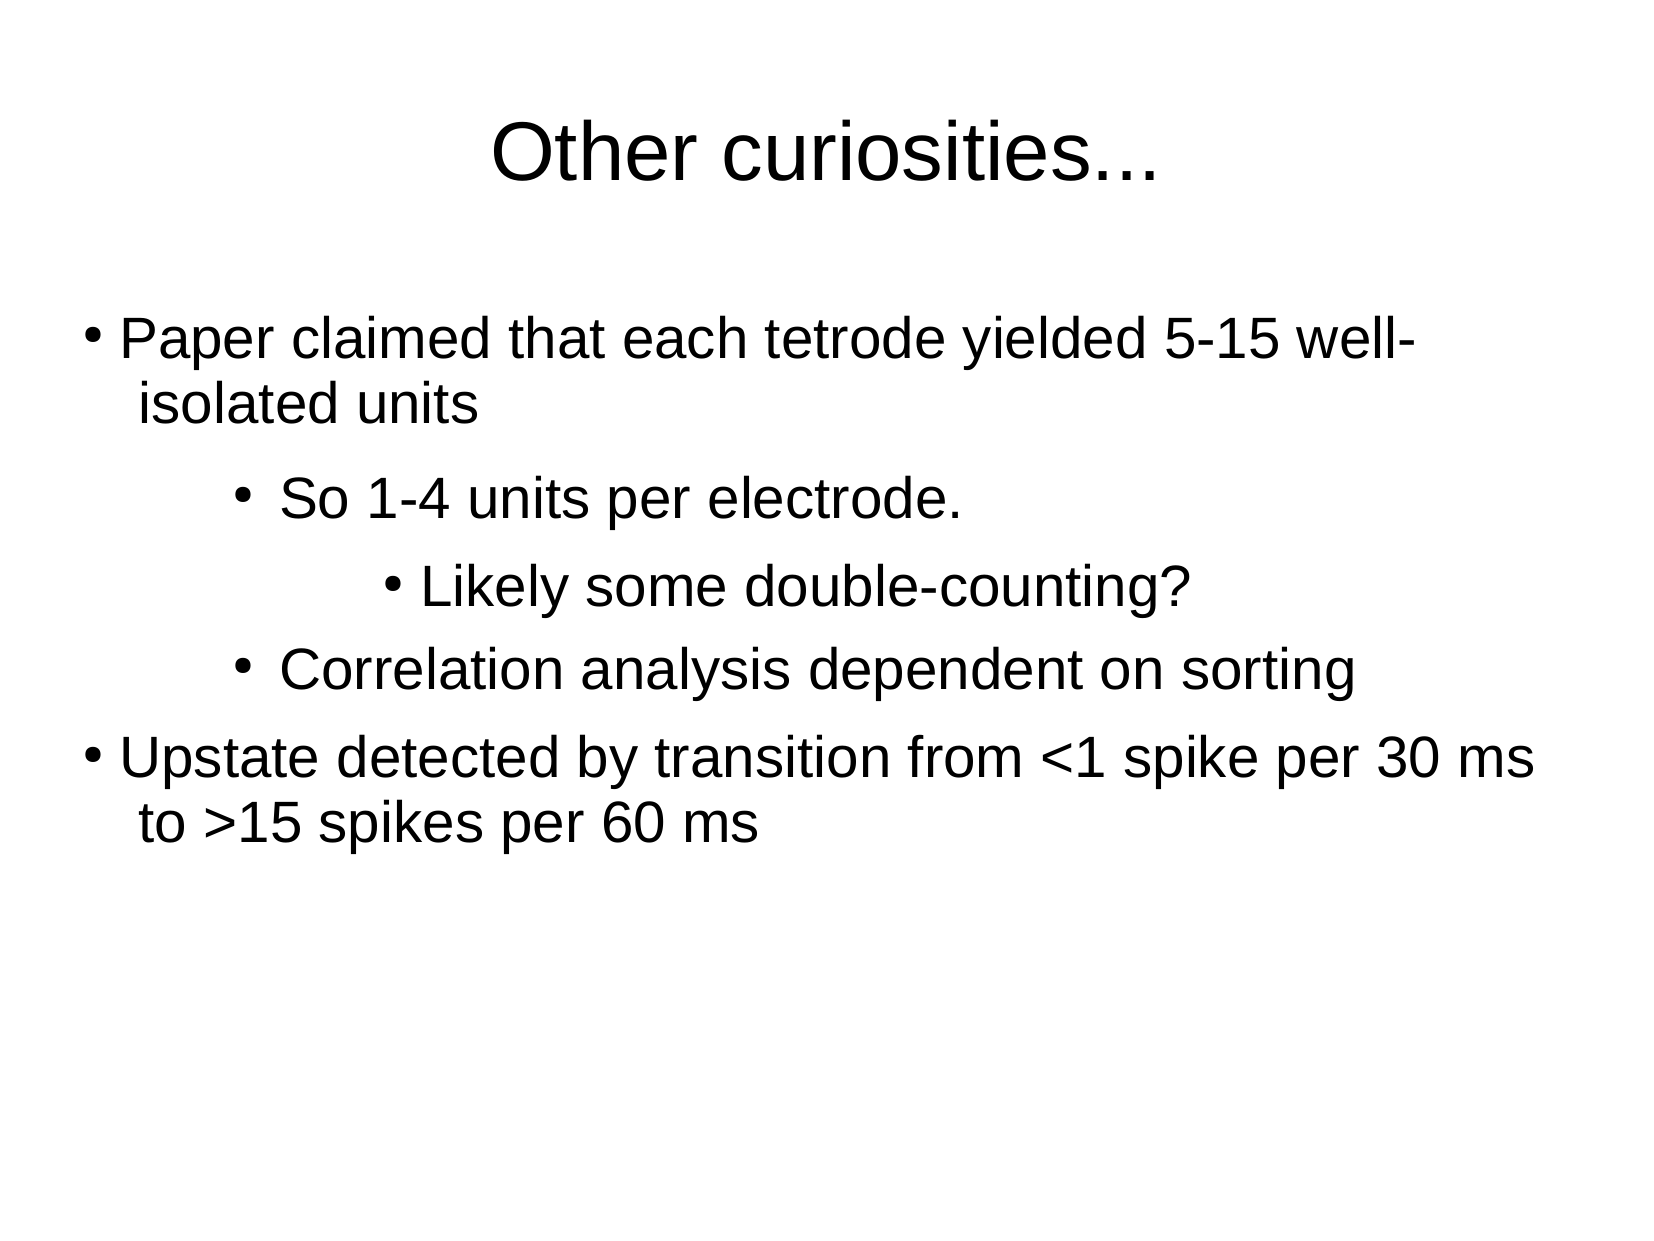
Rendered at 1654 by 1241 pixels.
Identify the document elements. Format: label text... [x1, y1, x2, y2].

list Paper claimed that each tetrode yielded 5-15 well-isolated units So 1-4 units per electrode. Likely some double-counting? Correlation analysis dependent on sorting Upstate detected by transition from <1 spike per 30 ms to >15 spikes per 60 ms [82, 301, 1538, 1022]
title Other curiosities... [82, 49, 1571, 257]
